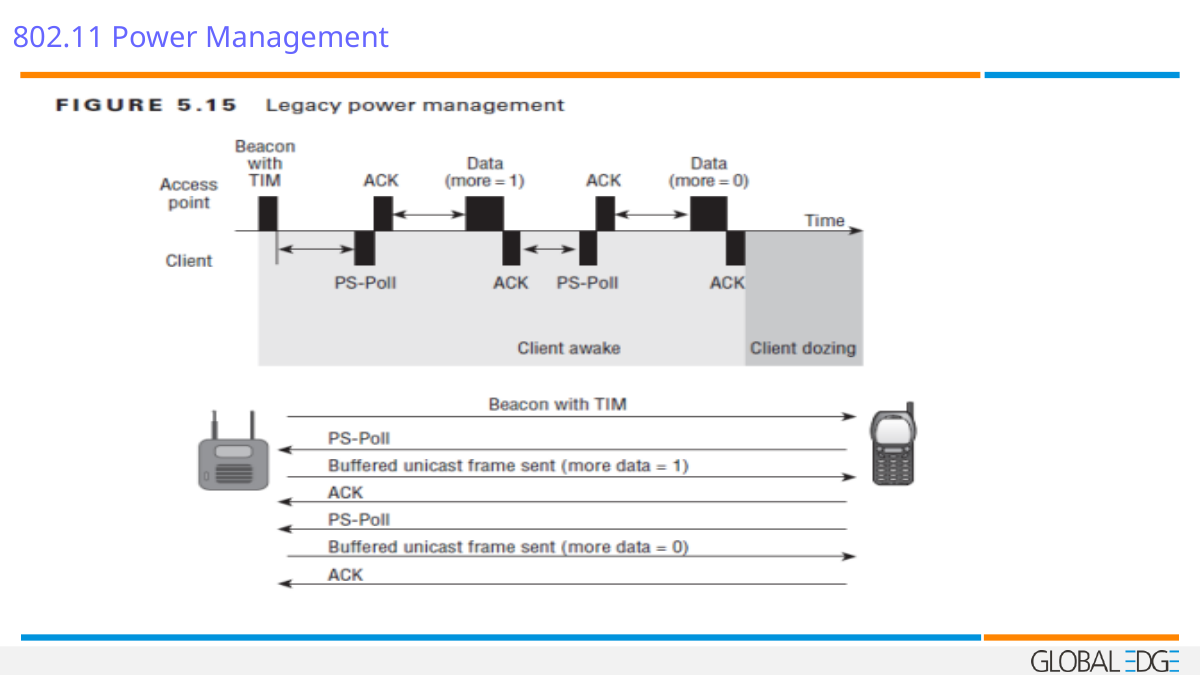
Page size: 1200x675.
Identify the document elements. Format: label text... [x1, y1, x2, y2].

picture [45, 89, 991, 616]
title 802.11 Power Management [12, 9, 1088, 63]
picture [1031, 650, 1179, 672]
